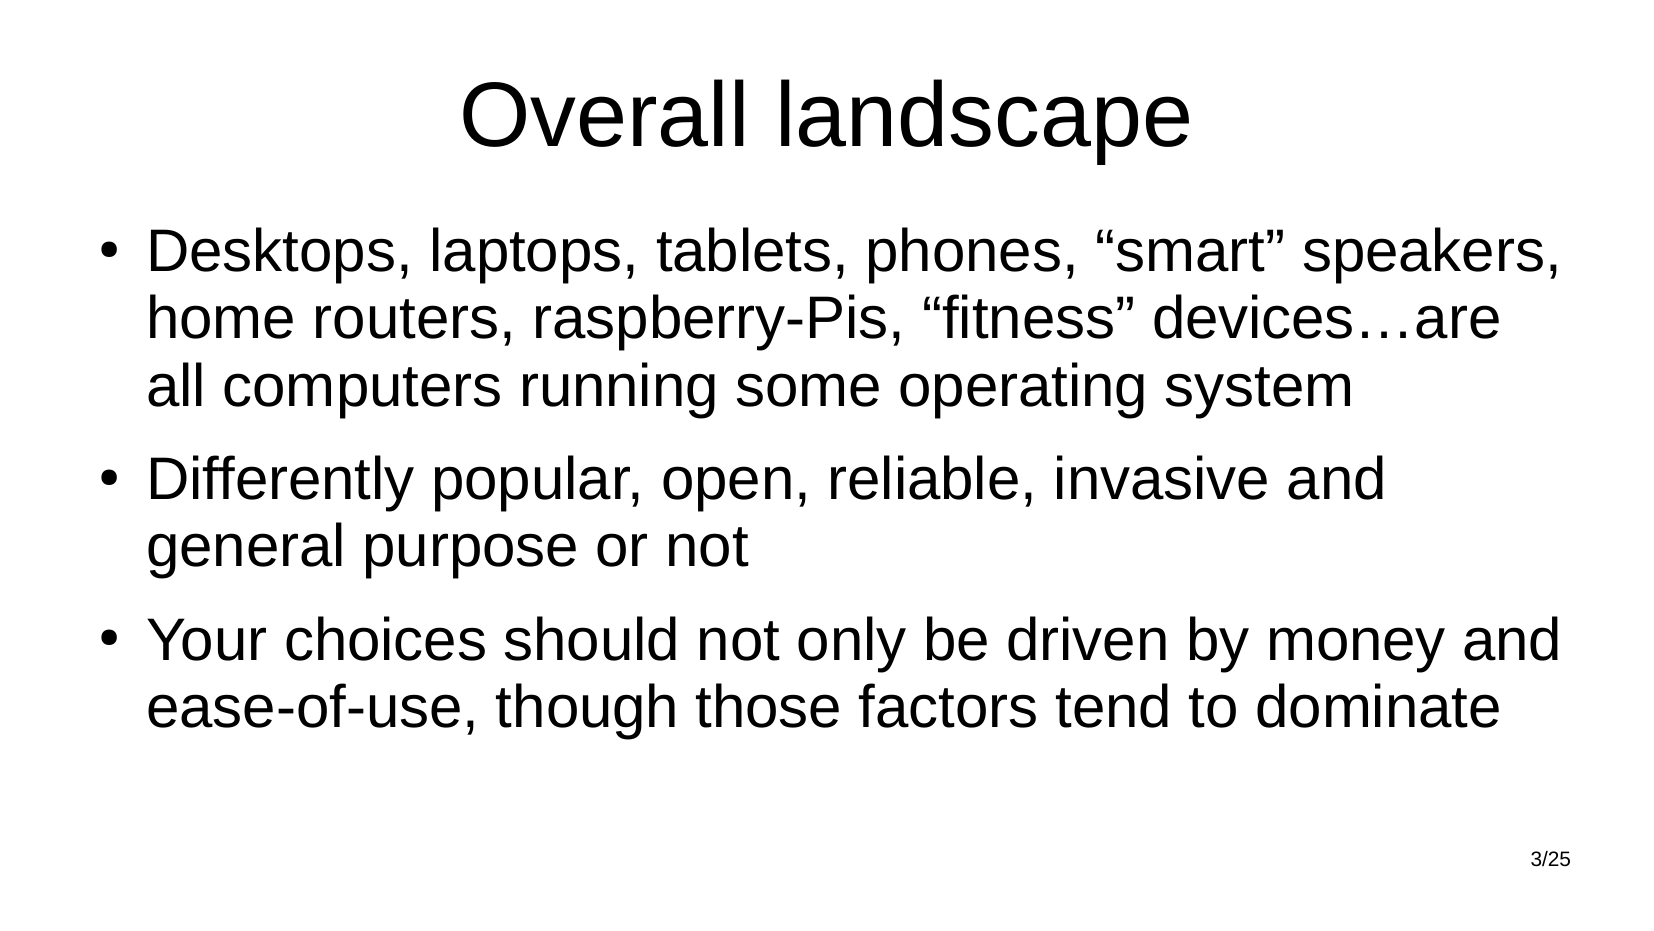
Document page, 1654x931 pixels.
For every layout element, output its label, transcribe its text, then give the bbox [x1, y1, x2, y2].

title Overall landscape [82, 37, 1571, 193]
list Desktops, laptops, tablets, phones, “smart” speakers, home routers, raspberry-Pis, “fitness” devices…are all computers running some operating system Differently popular, open, reliable, invasive and general purpose or not Your choices should not only be driven by money and ease-of-use, though those factors tend to dominate [82, 217, 1571, 758]
